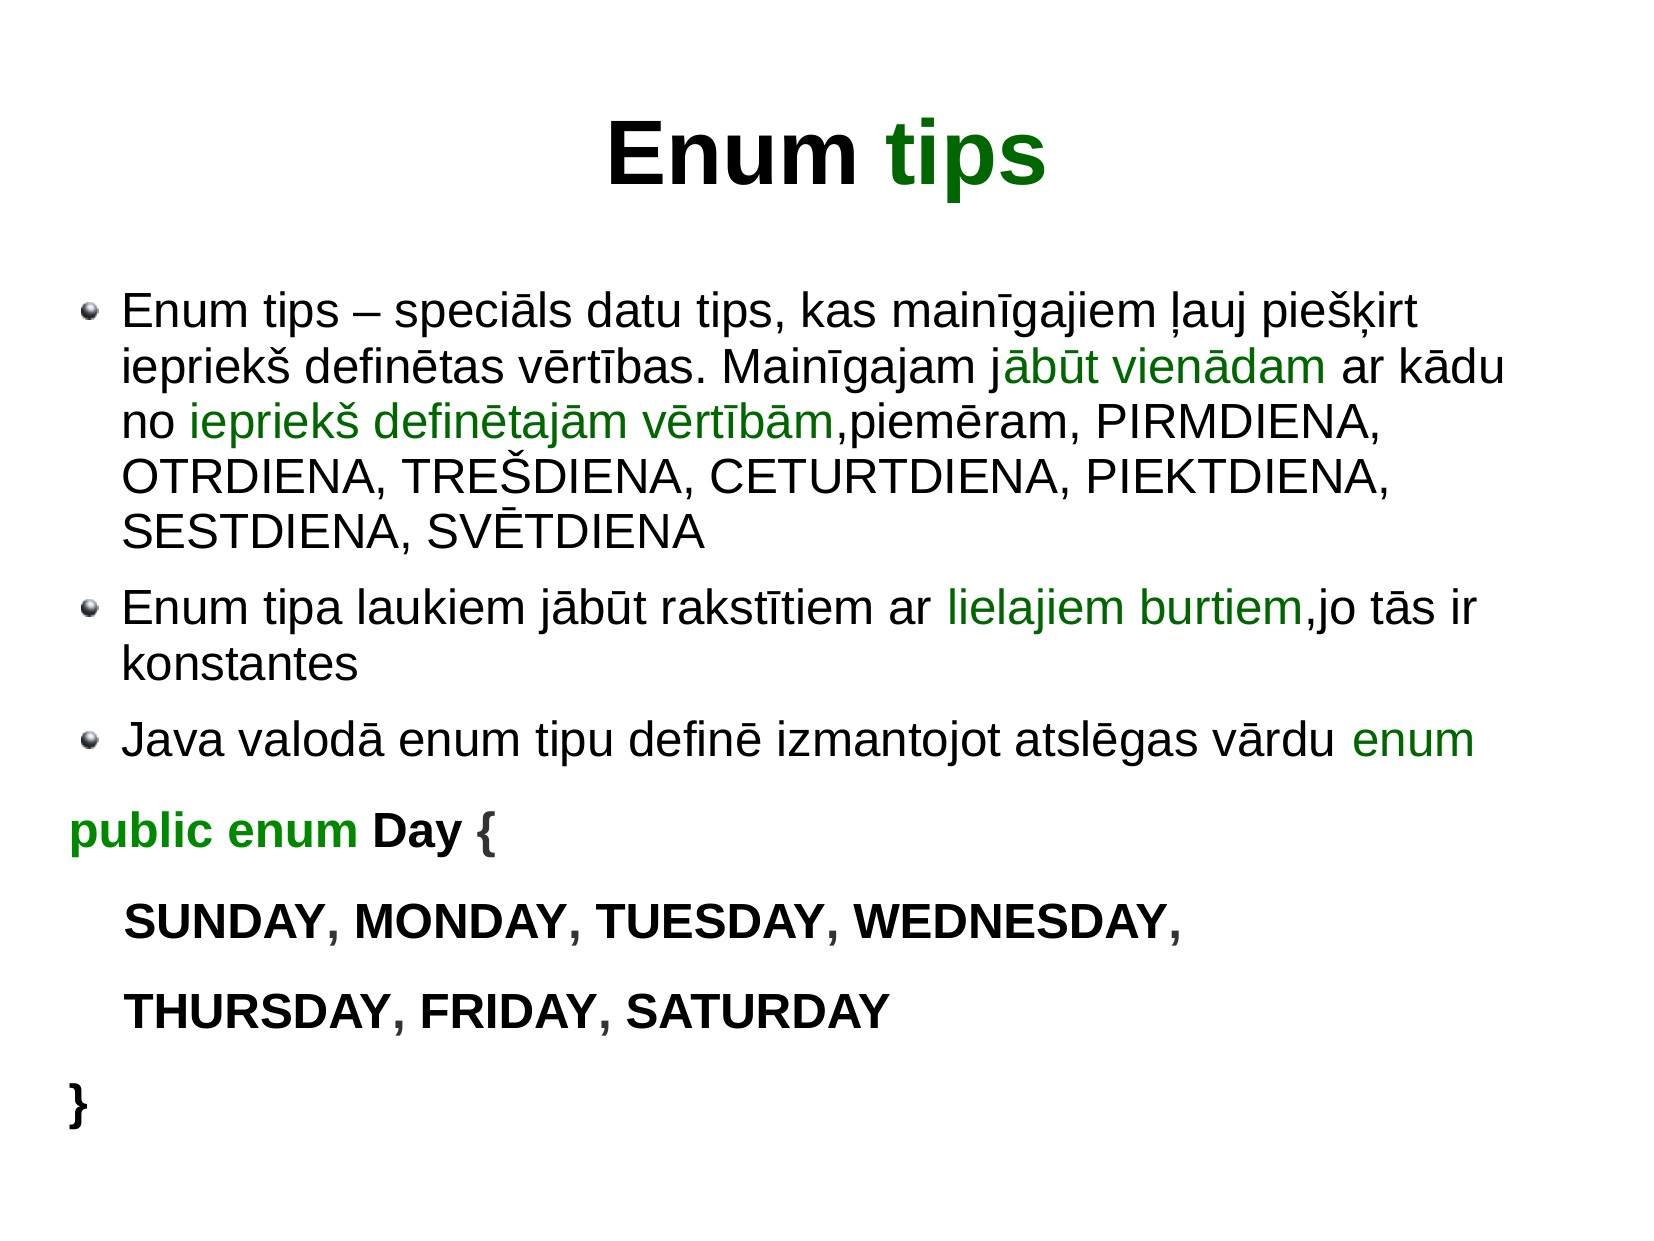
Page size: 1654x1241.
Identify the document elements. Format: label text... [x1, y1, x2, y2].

title Enum tips [82, 49, 1571, 257]
list Enum tips – speciāls datu tips, kas mainīgajiem ļauj piešķirt iepriekš definētas vērtības. Mainīgajam jābūt vienādam ar kādu no iepriekš definētajām vērtībām,piemēram, PIRMDIENA, OTRDIENA, TREŠDIENA, CETURTDIENA, PIEKTDIENA, SESTDIENA, SVĒTDIENA Enum tipa laukiem jābūt rakstītiem ar lielajiem burtiem,jo tās ir konstantes Java valodā enum tipu definē izmantojot atslēgas vārdu enum public enum Day { SUNDAY, MONDAY, TUESDAY, WEDNESDAY, THURSDAY, FRIDAY, SATURDAY } [68, 283, 1524, 1139]
